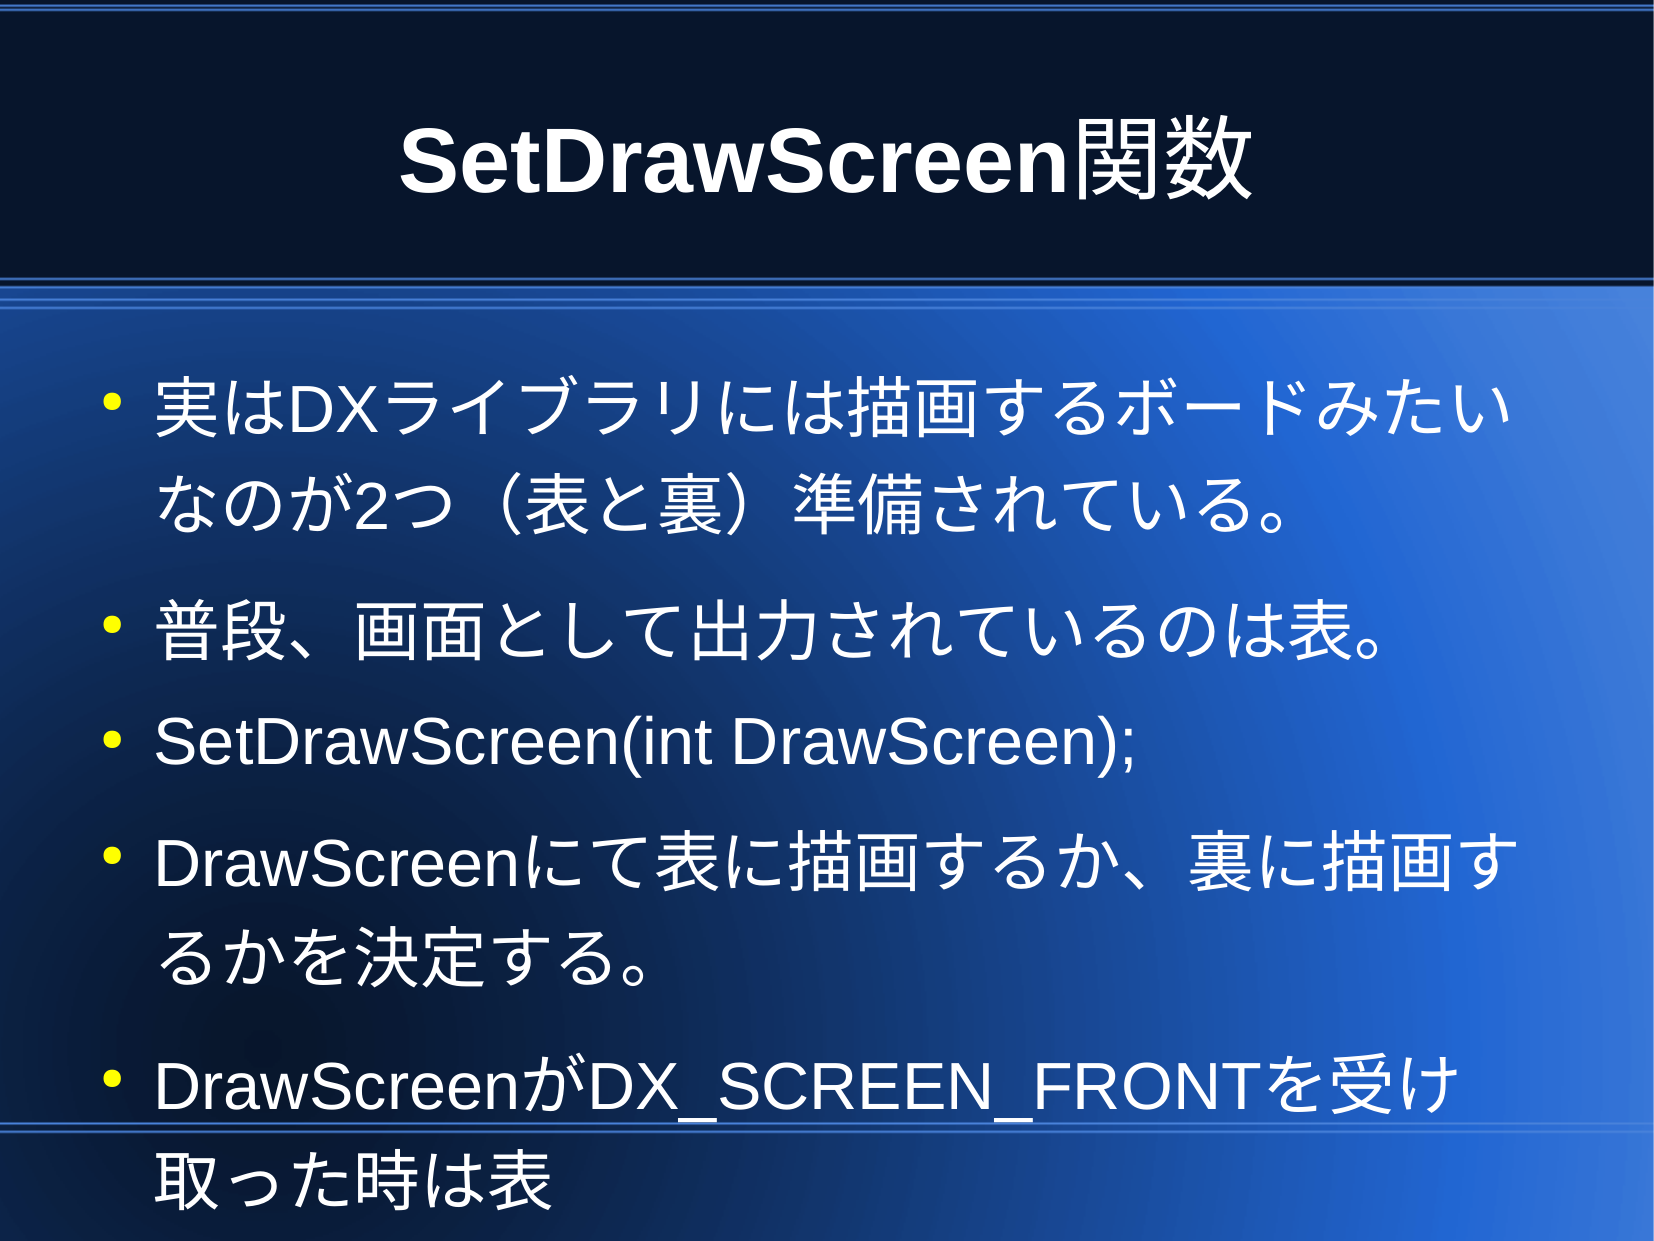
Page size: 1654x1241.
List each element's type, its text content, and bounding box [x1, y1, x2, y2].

title SetDrawScreen関数 [82, 49, 1571, 257]
list 実はDXライブラリには描画するボードみたいなのが2つ（表と裏）準備されている。 普段、画面として出力されているのは表。 SetDrawScreen(int DrawScreen); DrawScreenにて表に描画するか、裏に描画するかを決定する。 DrawScreenがDX_SCREEN_FRONTを受け取った時は表 DX_SCREEN_BACKを受け取った時は裏 [82, 355, 1571, 1176]
picture [0, 0, 1654, 1241]
